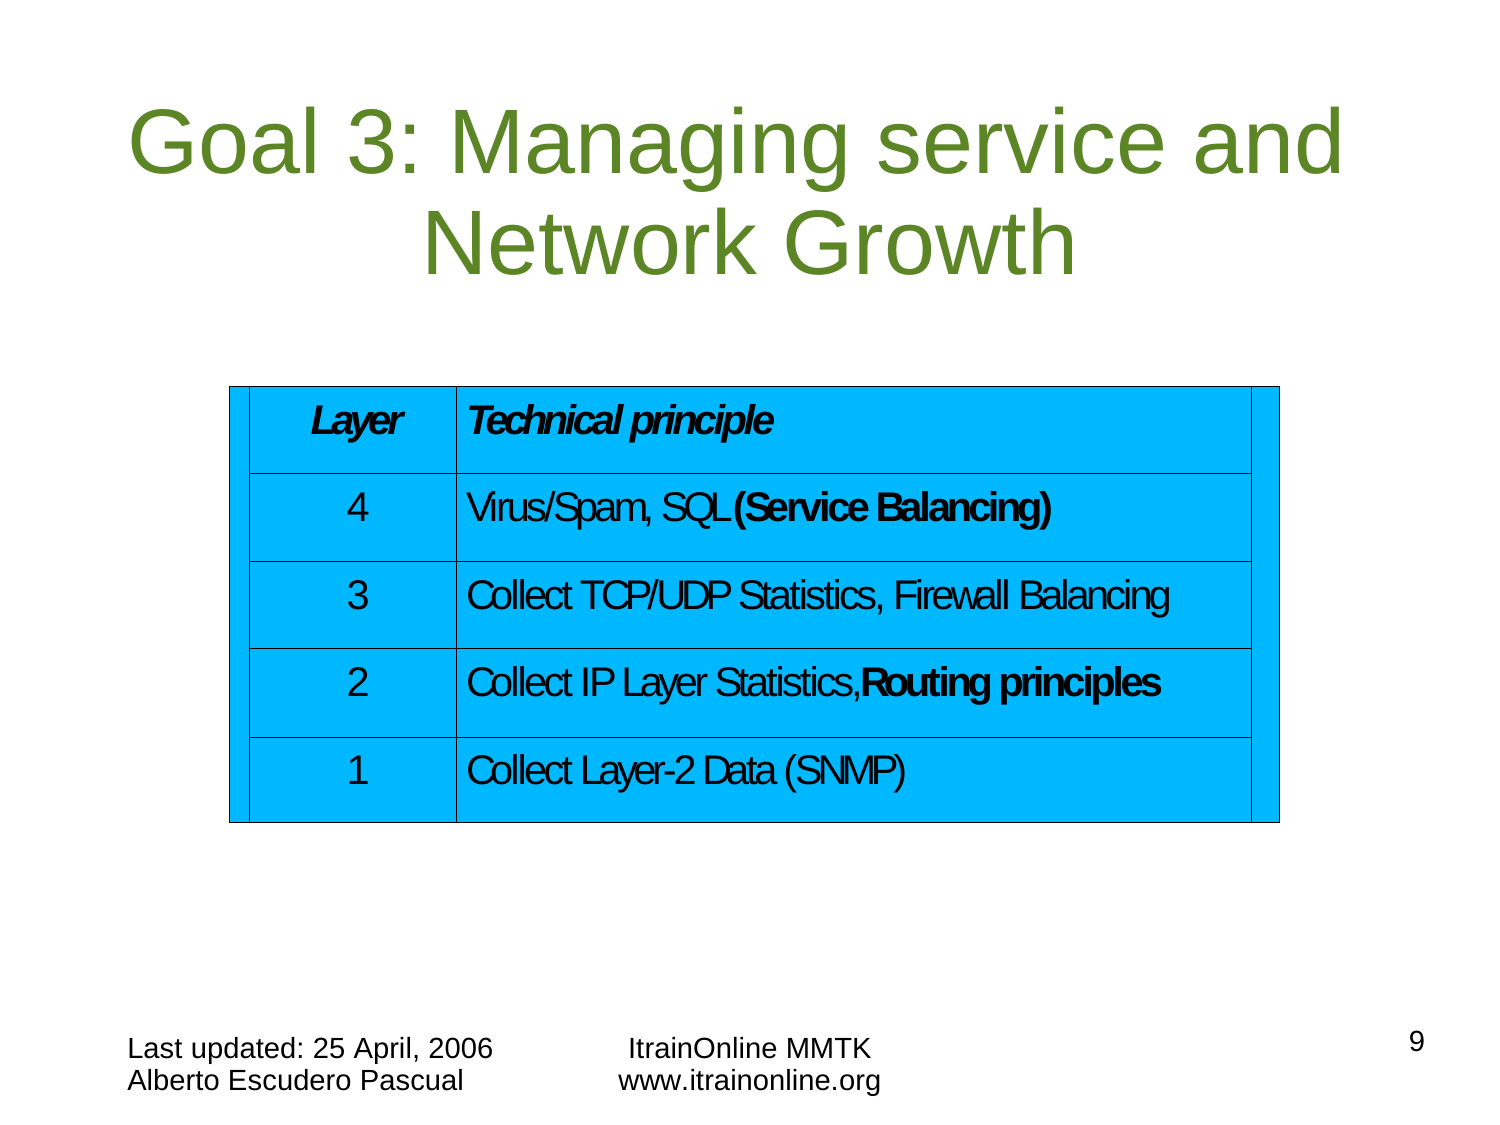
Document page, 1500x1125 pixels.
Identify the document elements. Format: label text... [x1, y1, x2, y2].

text_box Goal 3: Managing service and Network Growth [112, 73, 1388, 315]
chart [229, 386, 1280, 823]
